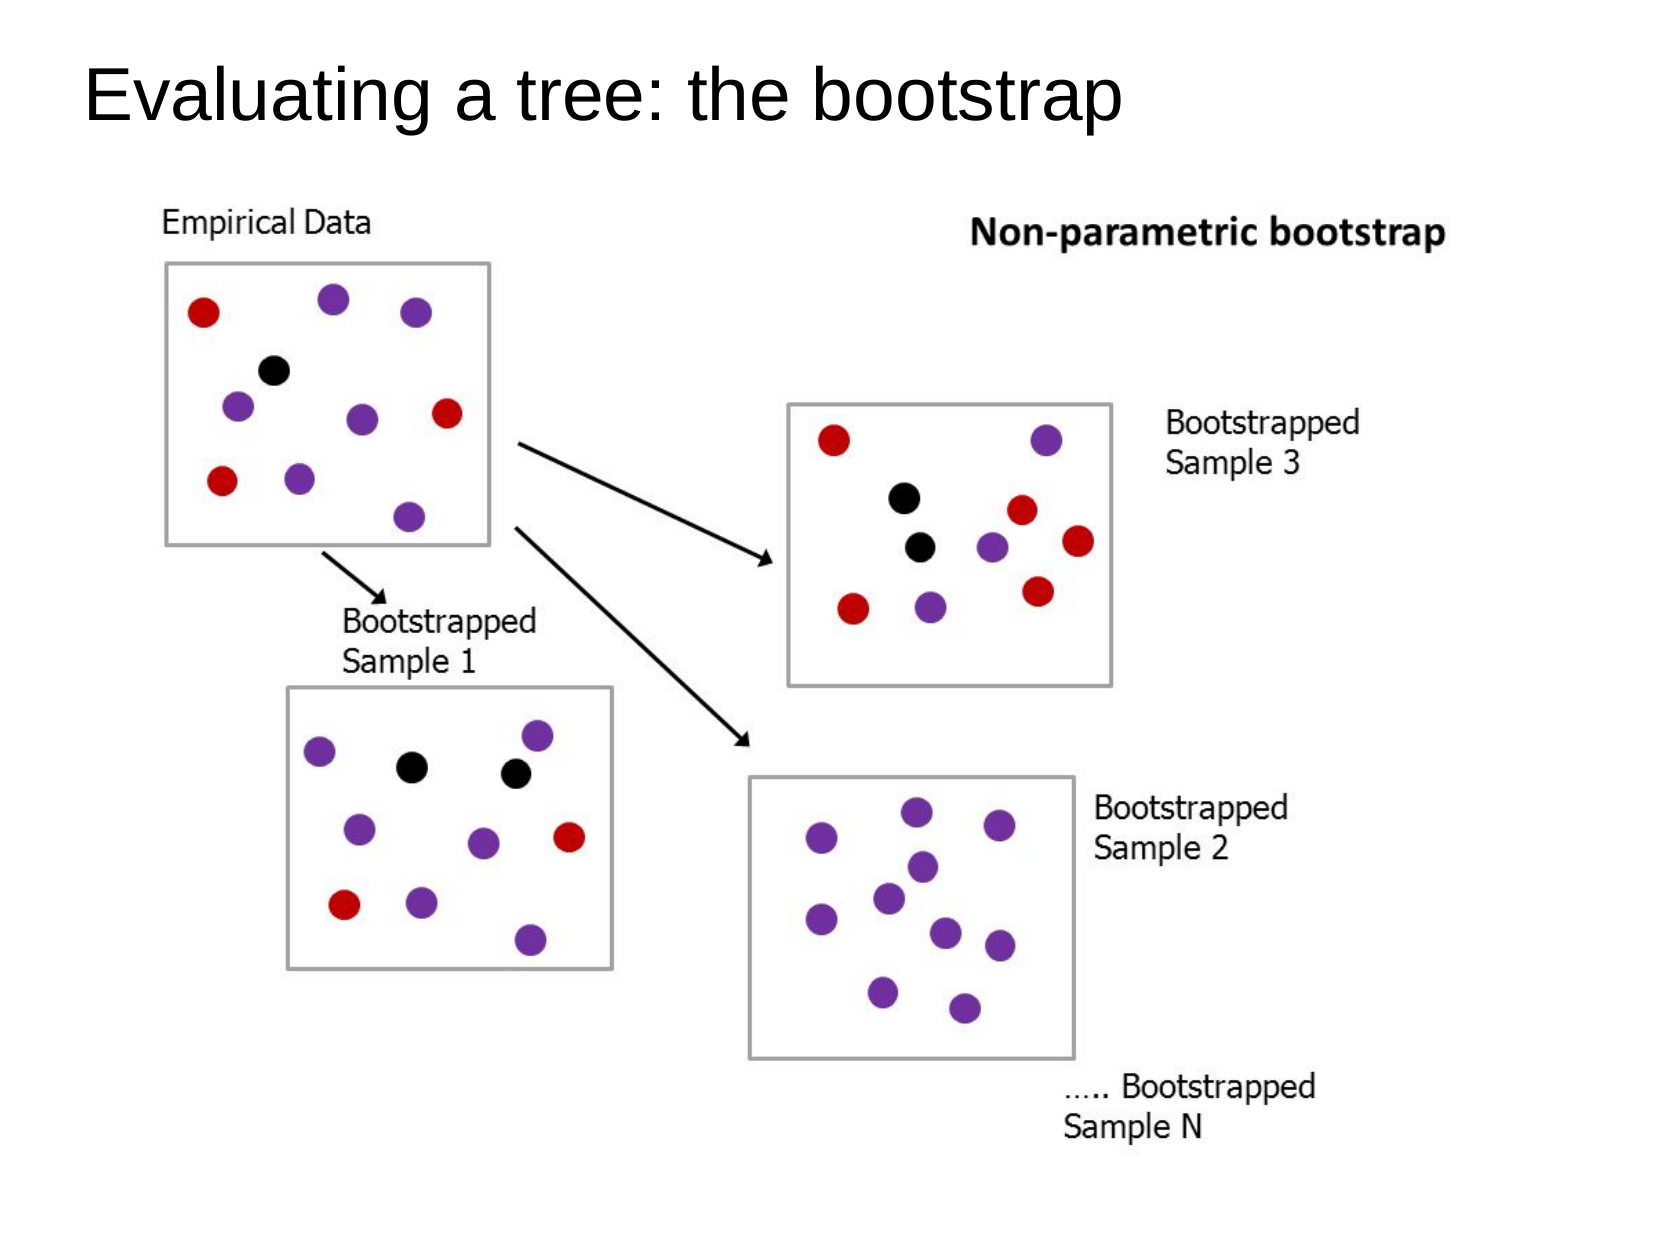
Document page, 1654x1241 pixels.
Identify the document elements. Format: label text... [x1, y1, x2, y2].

picture [148, 194, 1472, 1188]
text_box Evaluating a tree: the bootstrap [68, 45, 1141, 145]
